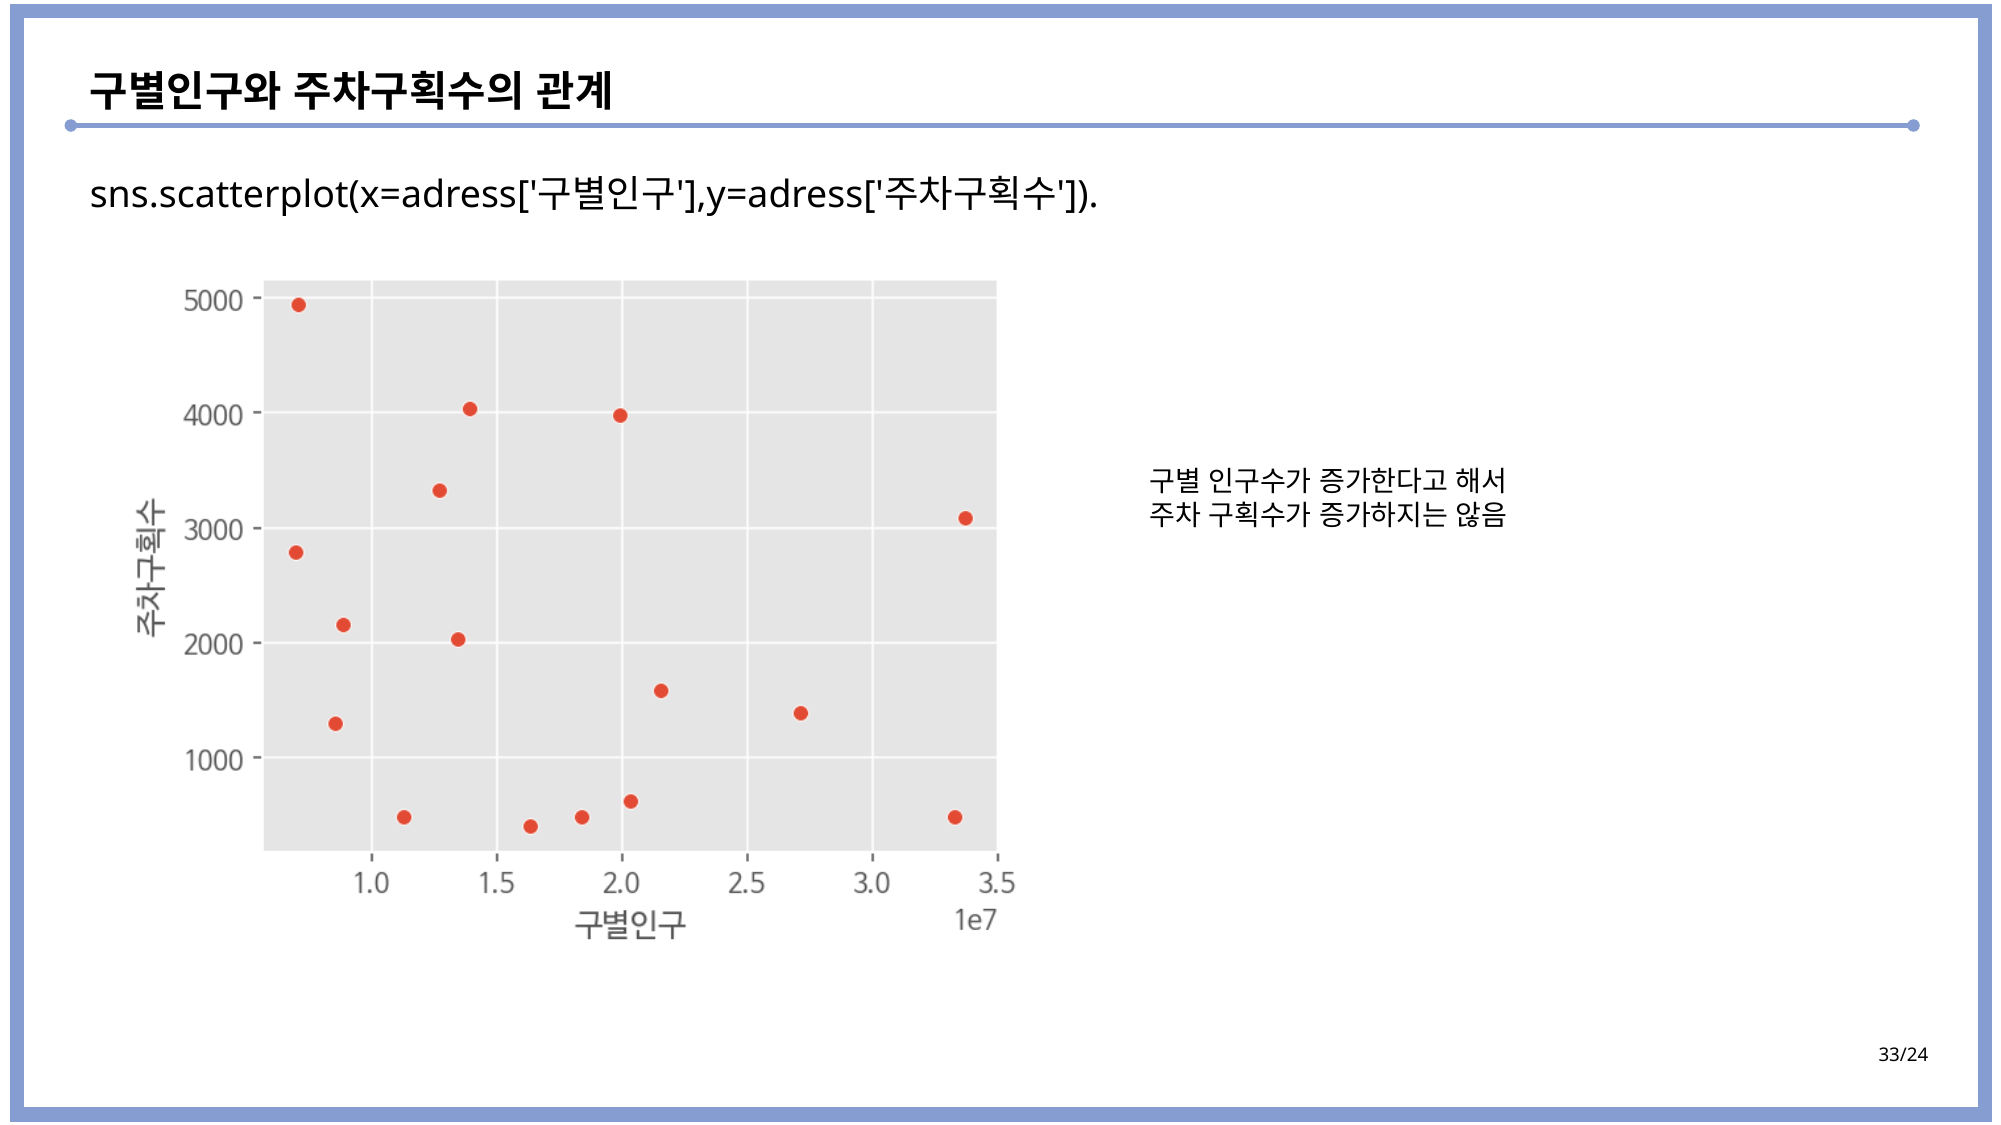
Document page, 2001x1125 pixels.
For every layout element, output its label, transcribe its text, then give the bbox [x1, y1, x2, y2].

picture [119, 261, 1035, 963]
text_box 구별인구와 주차구획수의 관계 [74, 57, 865, 123]
text_box 구별 인구수가 증가한다고 해서 주차 구획수가 증가하지는 않음 [1134, 456, 2000, 539]
text_box sns.scatterplot(x=adress['구별인구'],y=adress['주차구획수']). [74, 162, 1884, 222]
